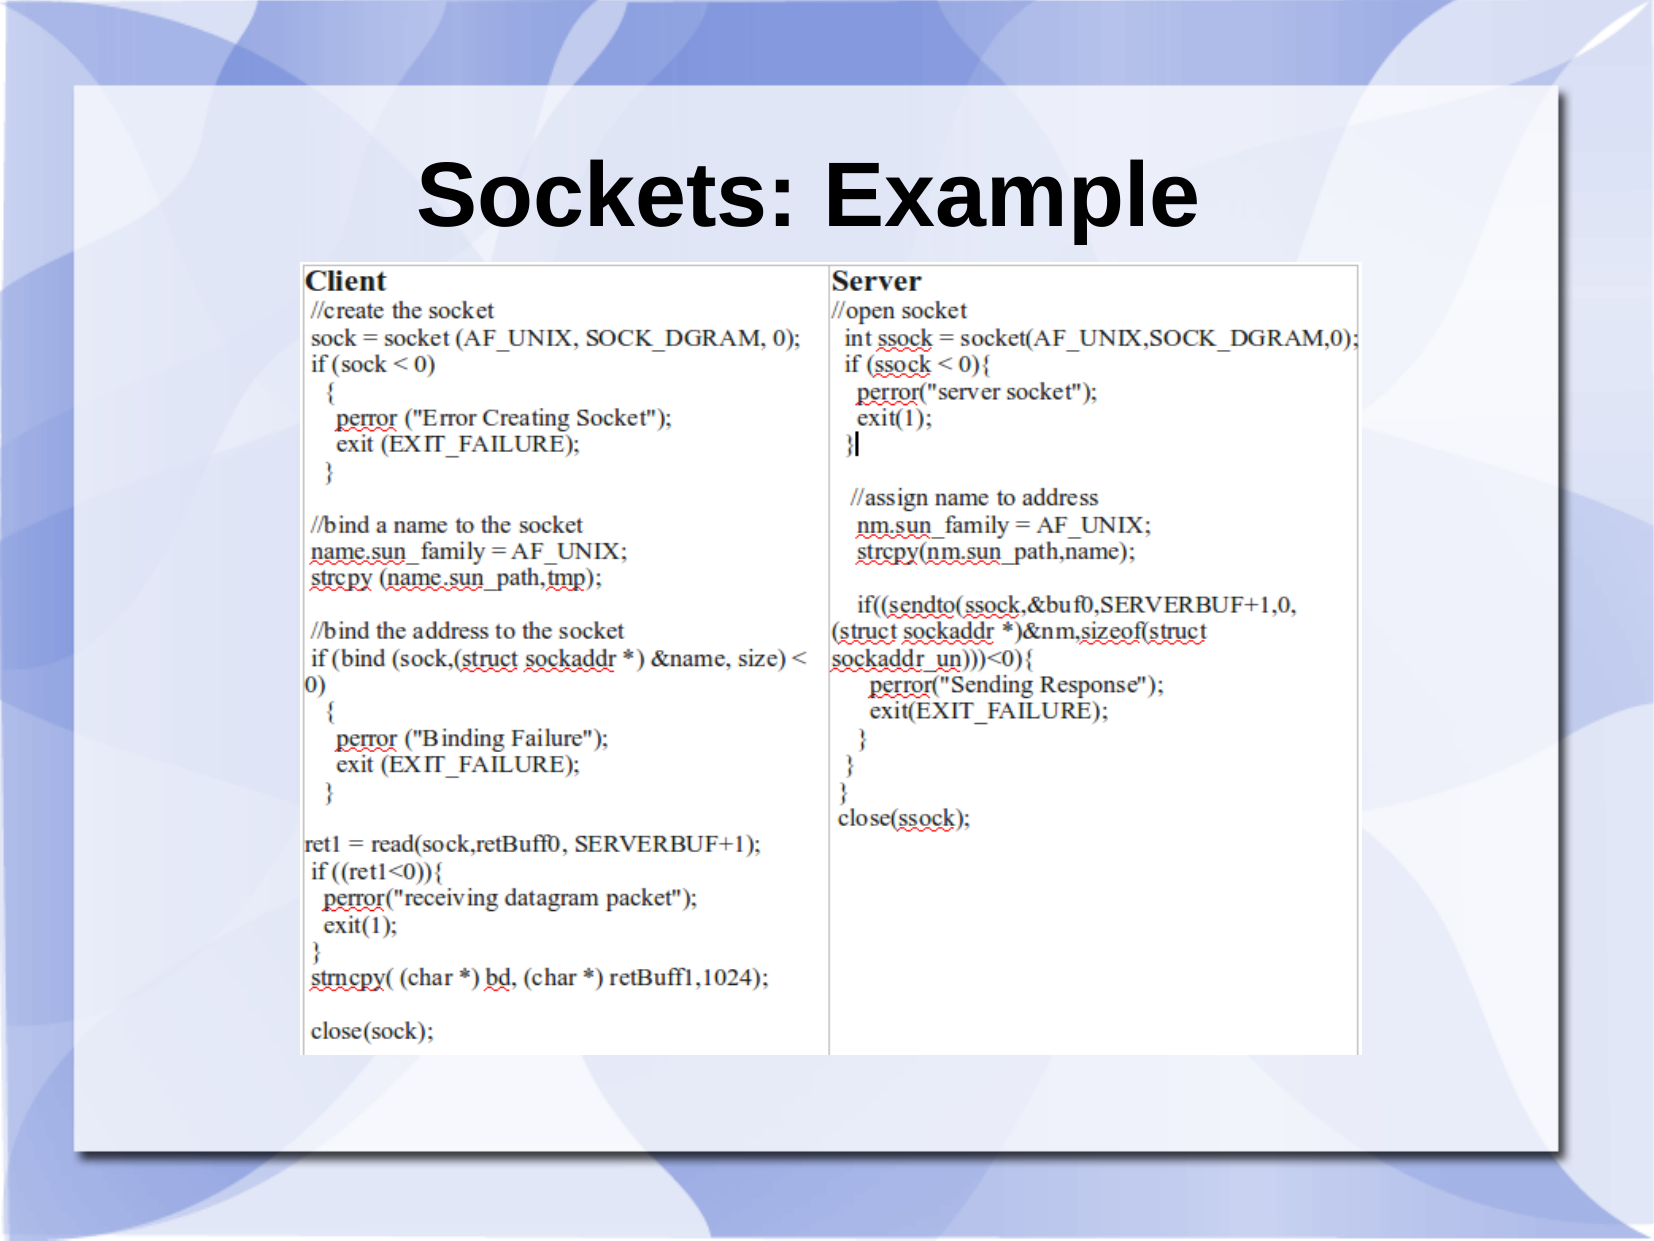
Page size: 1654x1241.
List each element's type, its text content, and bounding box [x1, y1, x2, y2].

picture [0, 0, 1654, 1241]
title Sockets: Example [82, 90, 1536, 298]
